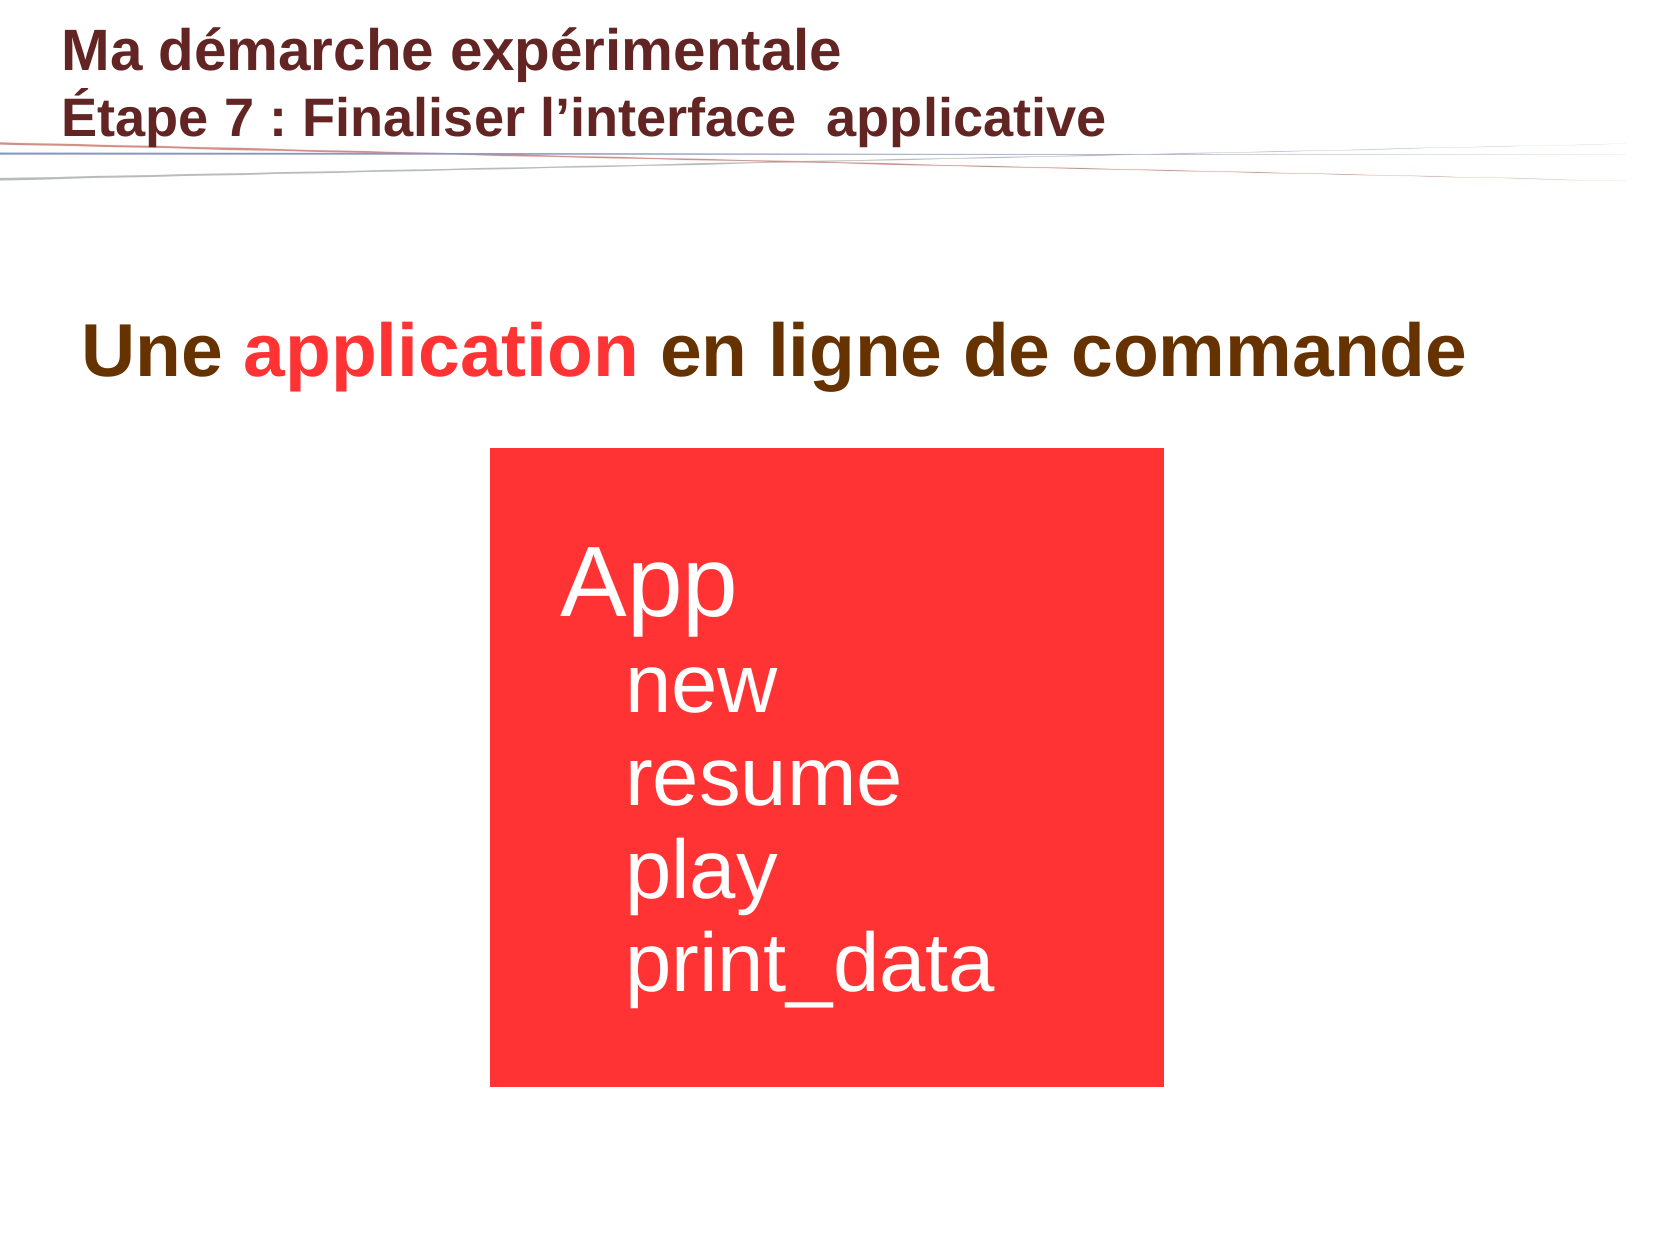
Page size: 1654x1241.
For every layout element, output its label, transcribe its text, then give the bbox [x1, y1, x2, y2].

text_box App new resume play print_data [490, 448, 1164, 1087]
text_box Une application en ligne de commande [66, 301, 1483, 404]
title Ma démarche expérimentale Étape 7 : Finaliser l’interface applicative [0, 11, 1170, 130]
picture [0, 133, 1626, 208]
